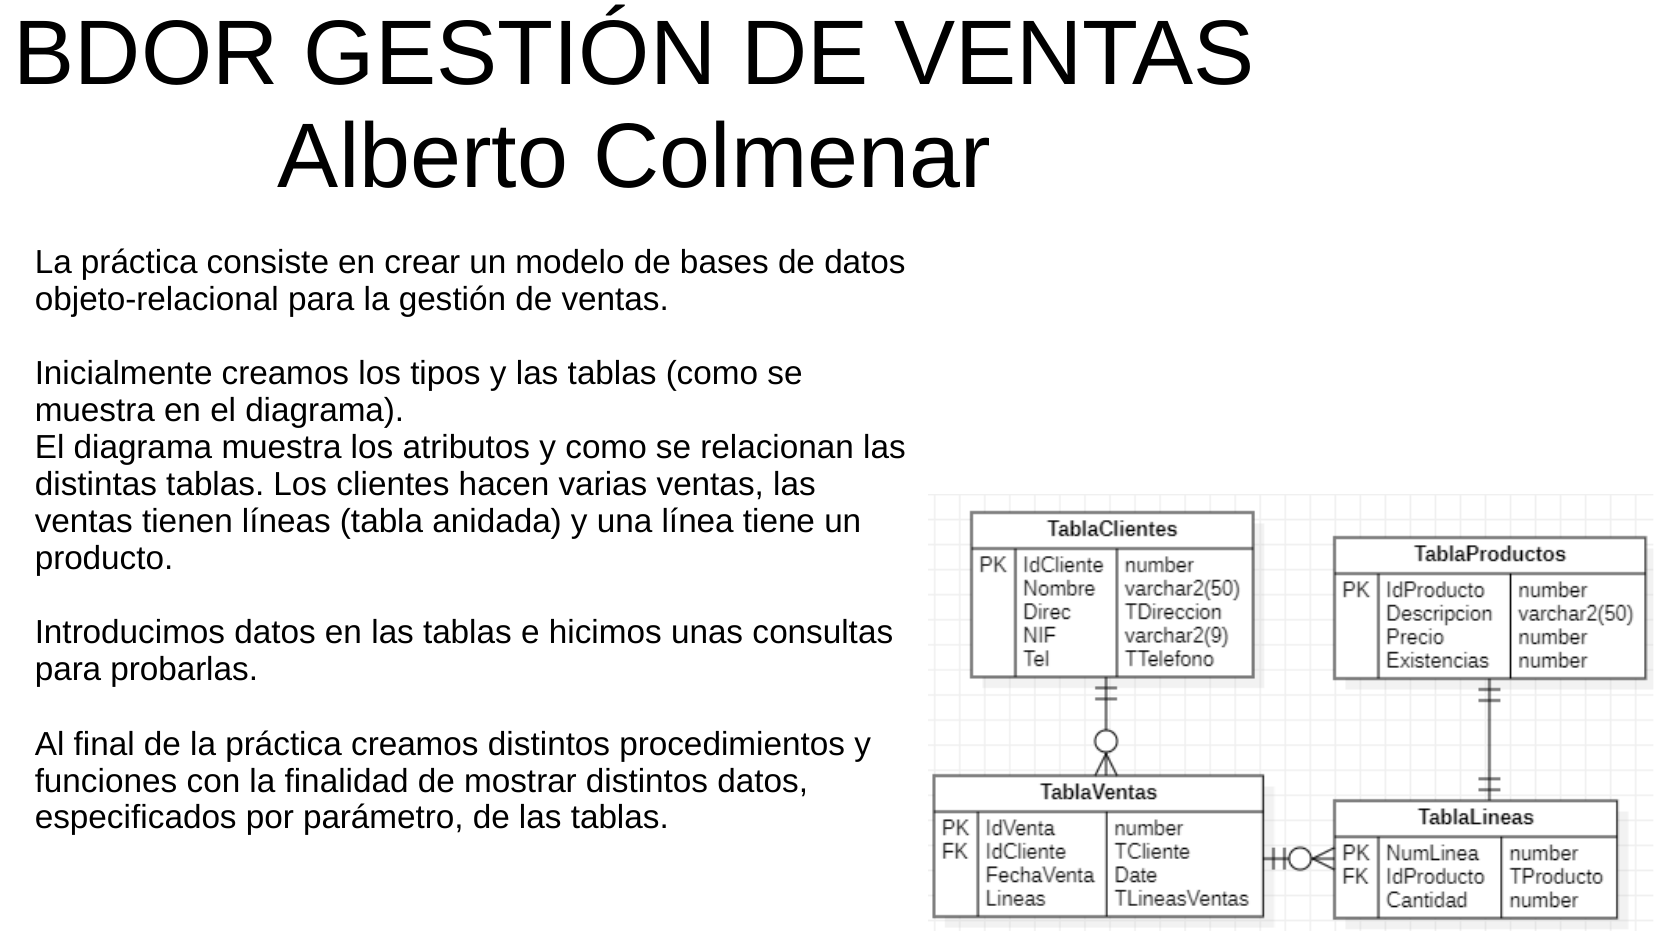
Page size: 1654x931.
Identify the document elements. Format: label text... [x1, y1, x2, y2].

text_box La práctica consiste en crear un modelo de bases de datos objeto-relacional para la gestión de ventas. Inicialmente creamos los tipos y las tablas (como se muestra en el diagrama). El diagrama muestra los atributos y como se relacionan las distintas tablas. Los clientes hacen varias ventas, las ventas tienen líneas (tabla anidada) y una línea tiene un producto. Introducimos datos en las tablas e hicimos unas consultas para probarlas. Al final de la práctica creamos distintos procedimientos y funciones con la finalidad de mostrar distintos datos, especificados por parámetro, de las tablas. [19, 236, 936, 881]
picture [928, 494, 1654, 931]
title BDOR GESTIÓN DE VENTAS Alberto Colmenar [0, 1, 1270, 207]
